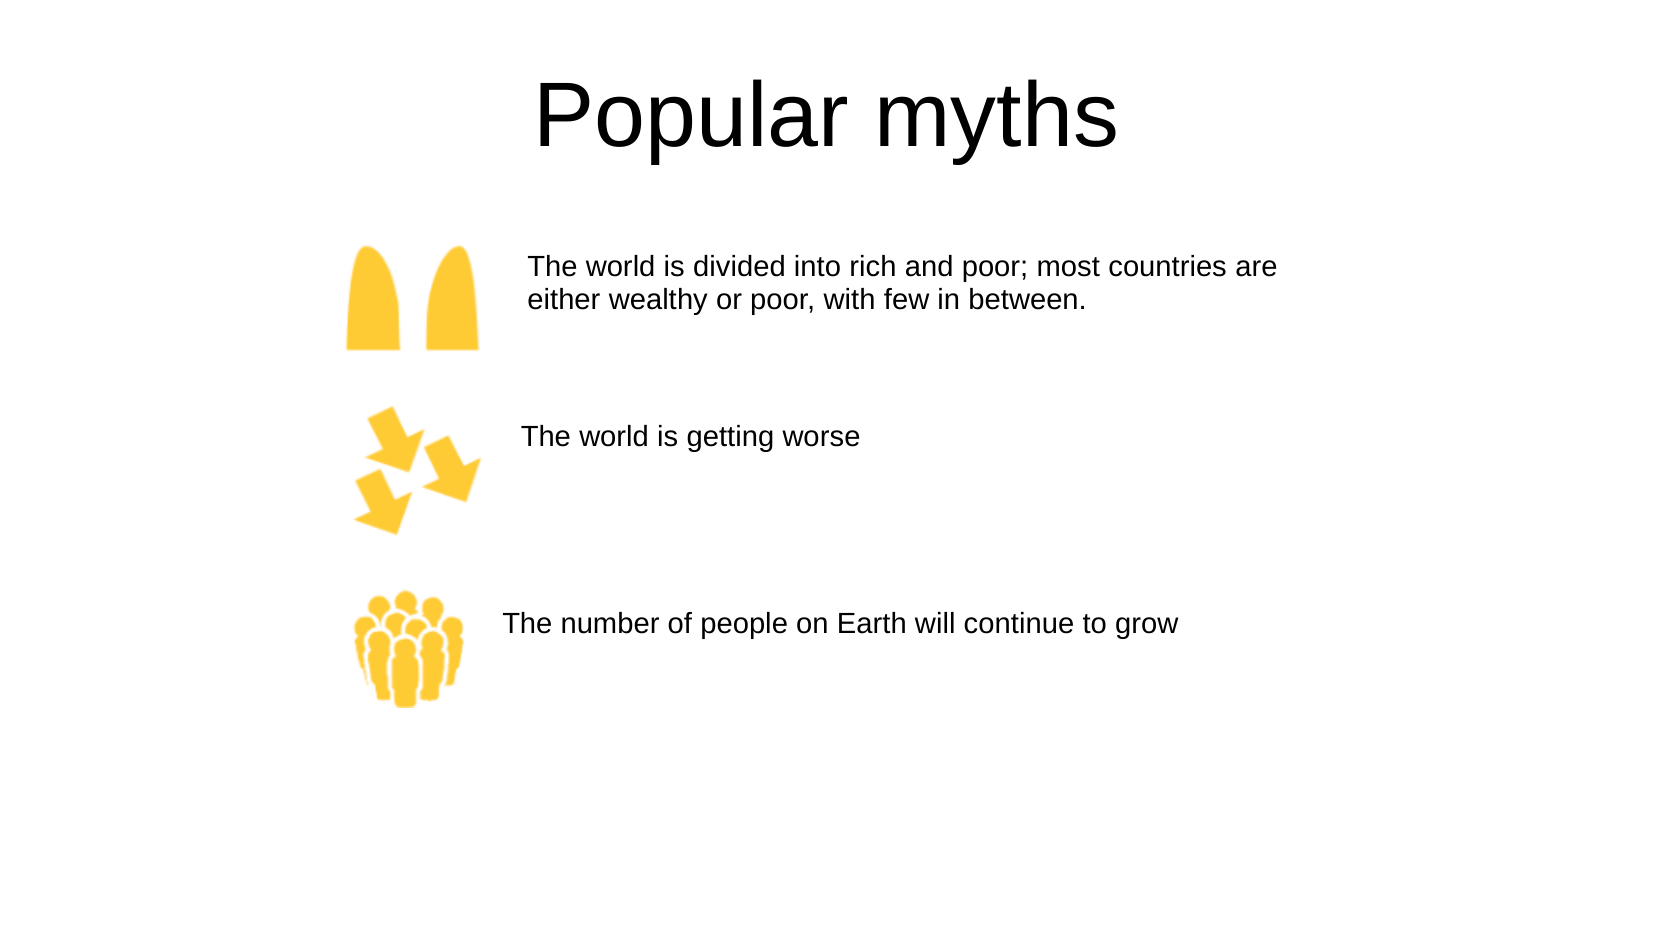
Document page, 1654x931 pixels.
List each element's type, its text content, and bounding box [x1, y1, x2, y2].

title Popular myths [82, 37, 1571, 193]
text_box The number of people on Earth will continue to grow [487, 600, 1313, 713]
text_box The world is divided into rich and poor; most countries are either wealthy or poor, with few in between. [512, 242, 1338, 356]
picture [337, 224, 506, 708]
text_box The world is getting worse [505, 412, 1331, 526]
